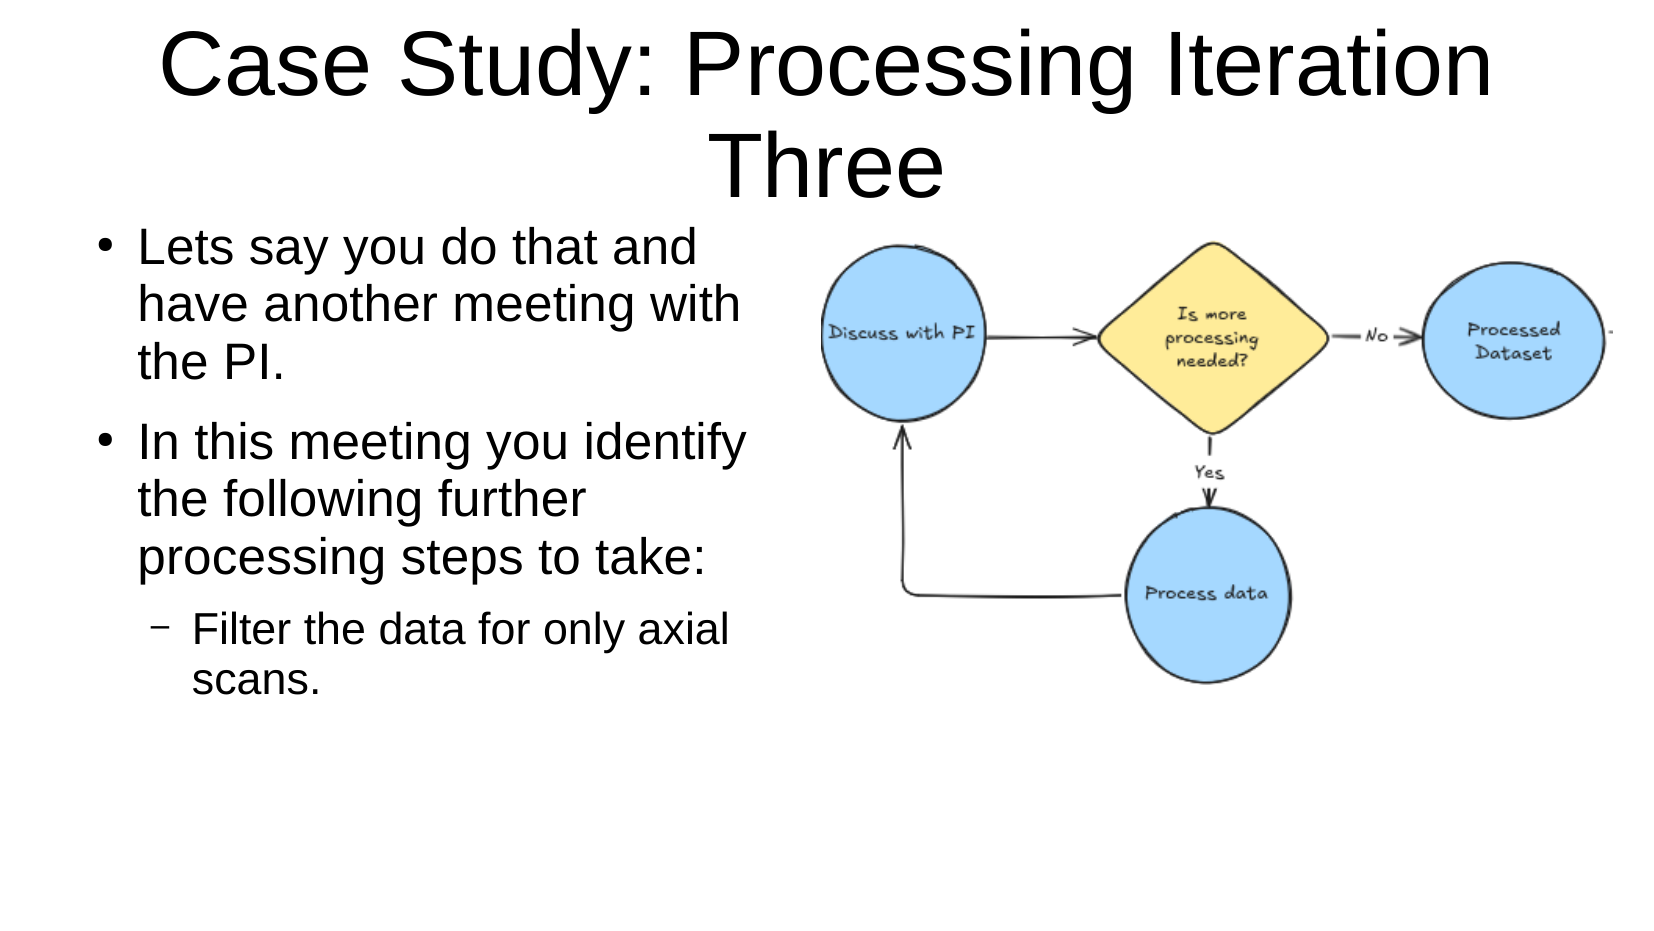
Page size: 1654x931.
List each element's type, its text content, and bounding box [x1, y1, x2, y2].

title Case Study: Processing Iteration Three [82, 12, 1571, 218]
list Lets say you do that and have another meeting with the PI. In this meeting you identify the following further processing steps to take: Filter the data for only axial scans. [82, 217, 751, 758]
picture [821, 224, 1613, 743]
